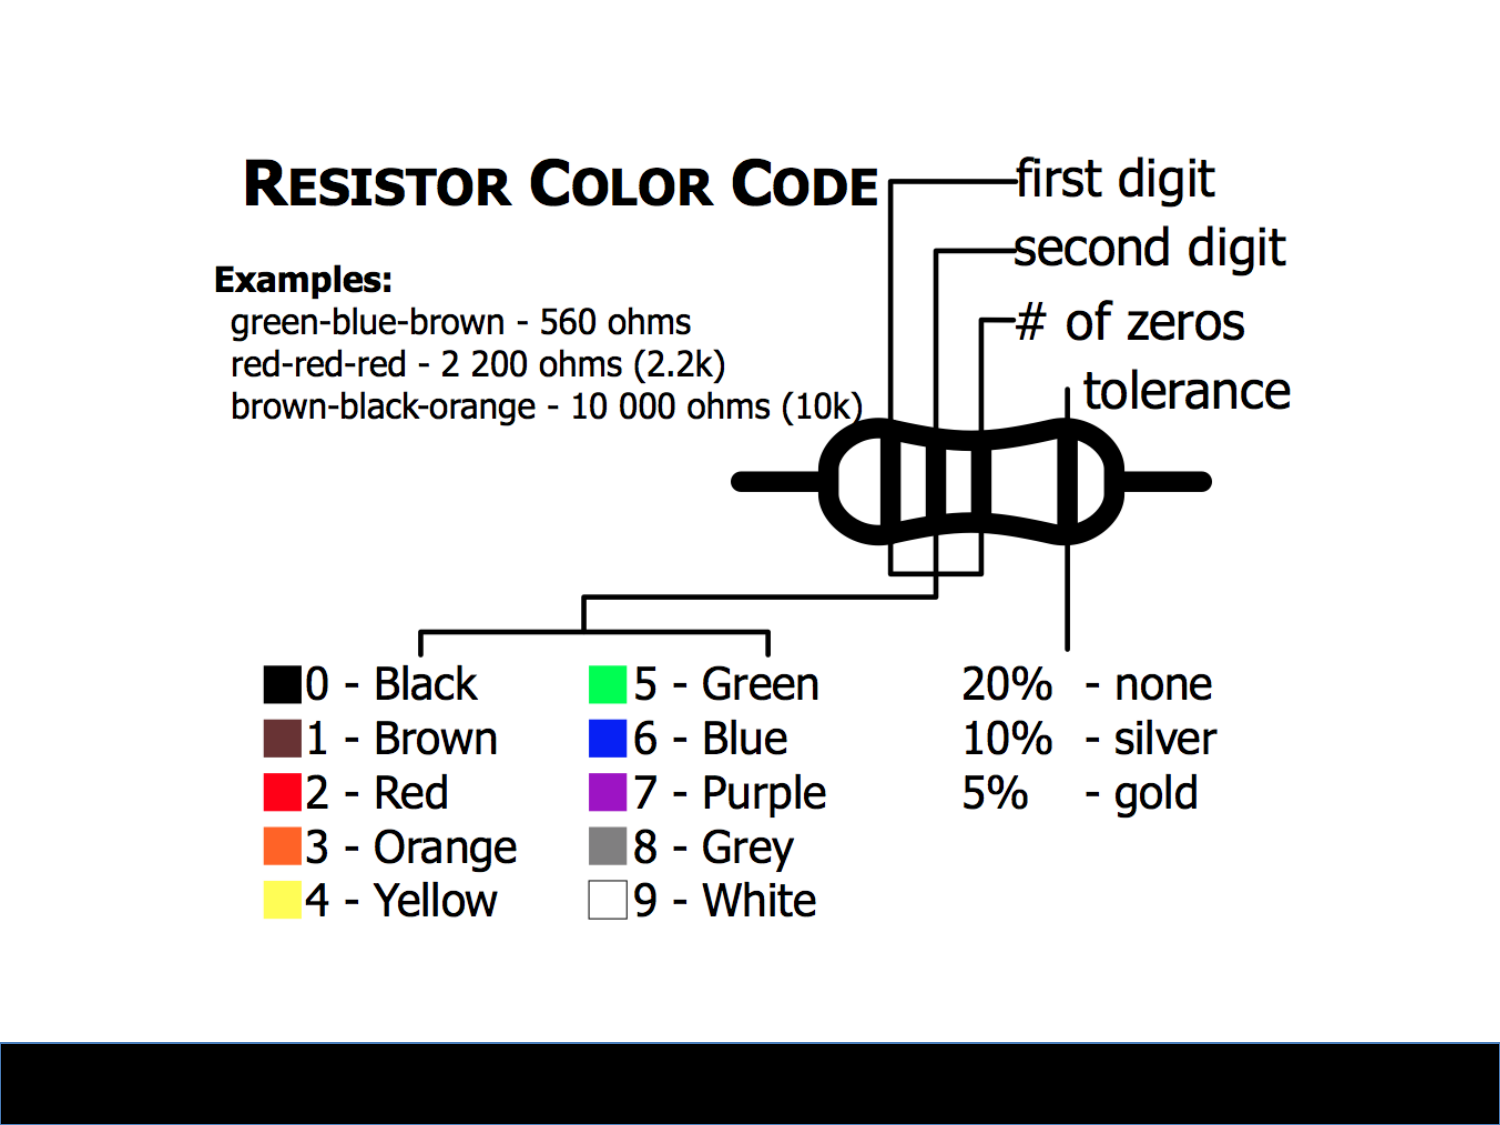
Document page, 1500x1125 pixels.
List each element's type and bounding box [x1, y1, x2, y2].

picture [123, 151, 1383, 932]
